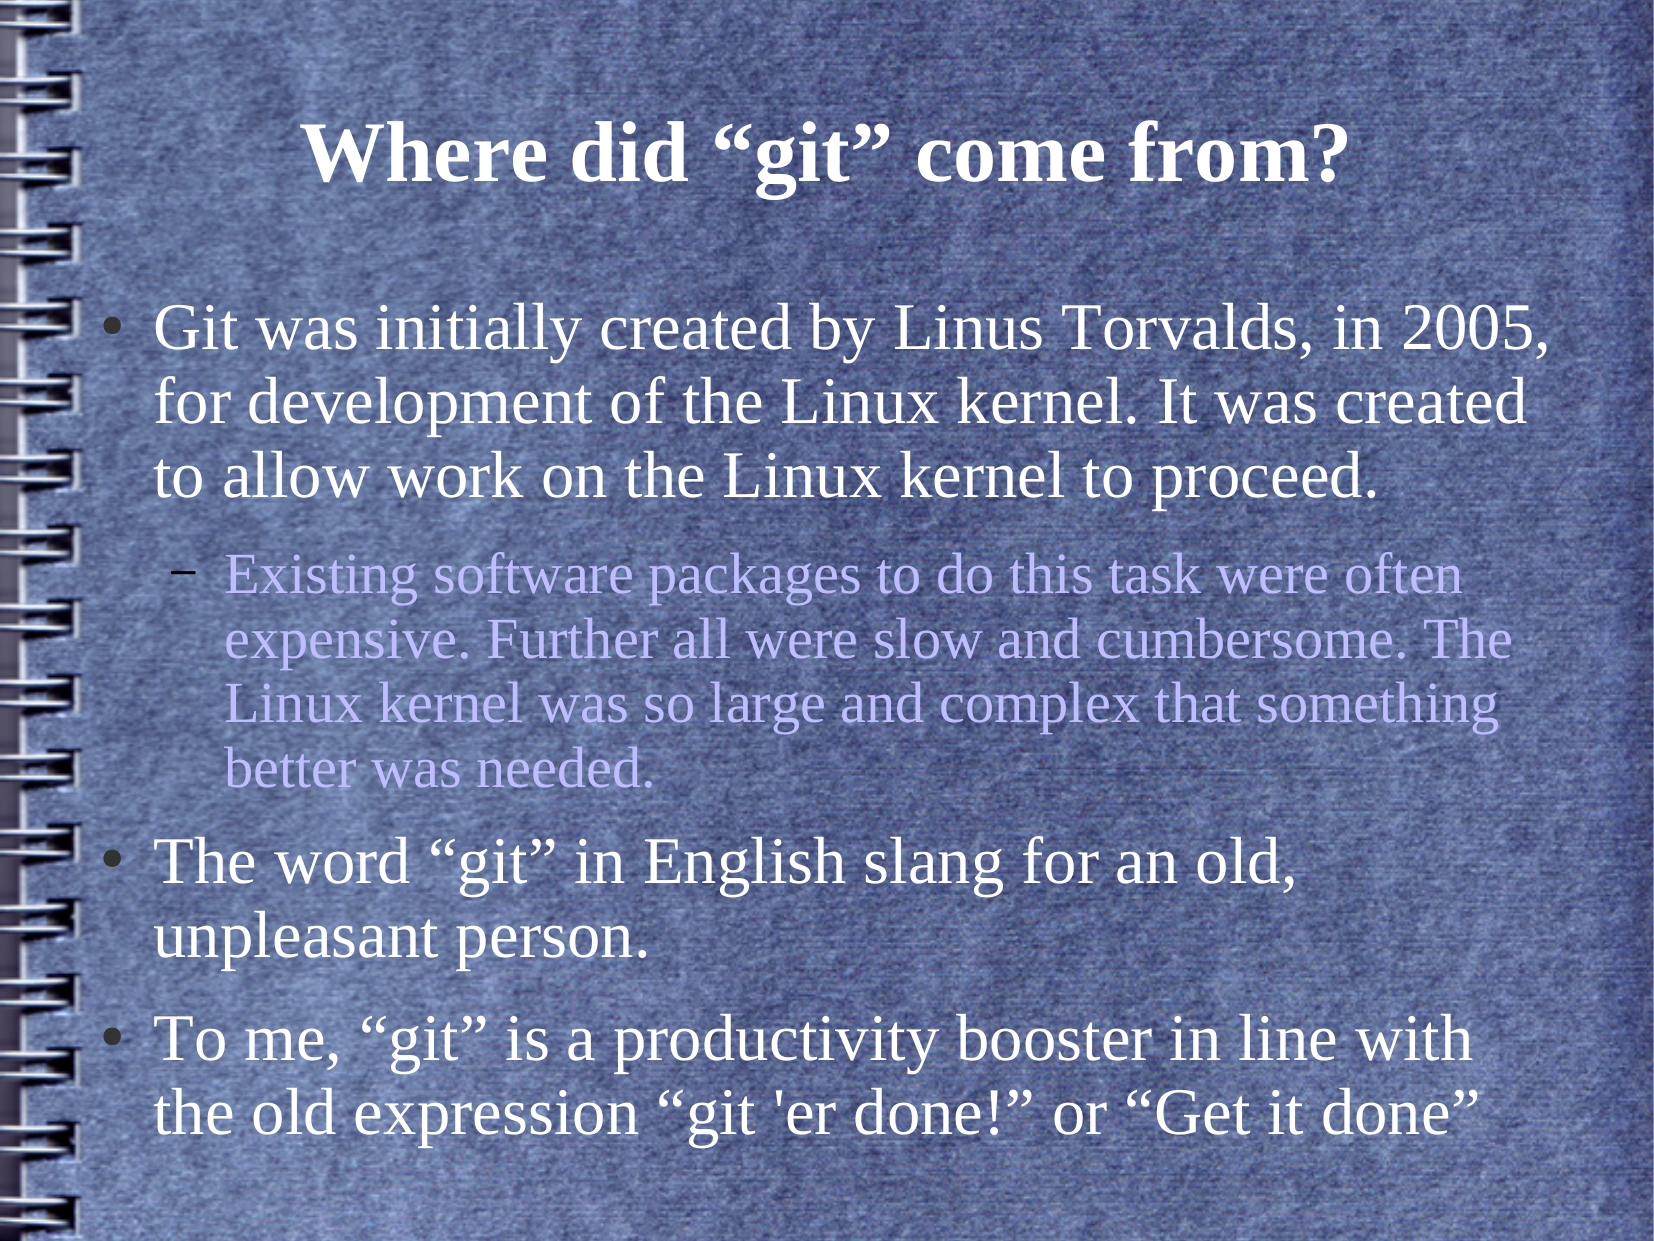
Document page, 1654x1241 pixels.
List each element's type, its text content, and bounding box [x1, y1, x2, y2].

list Git was initially created by Linus Torvalds, in 2005, for development of the Linux kernel. It was created to allow work on the Linux kernel to proceed. Existing software packages to do this task were often expensive. Further all were slow and cumbersome. The Linux kernel was so large and complex that something better was needed. The word “git” in English slang for an old, unpleasant person. To me, “git” is a productivity booster in line with the old expression “git 'er done!” or “Get it done” [82, 290, 1571, 1241]
picture [0, 0, 1654, 1241]
title Where did “git” come from? [82, 49, 1571, 257]
